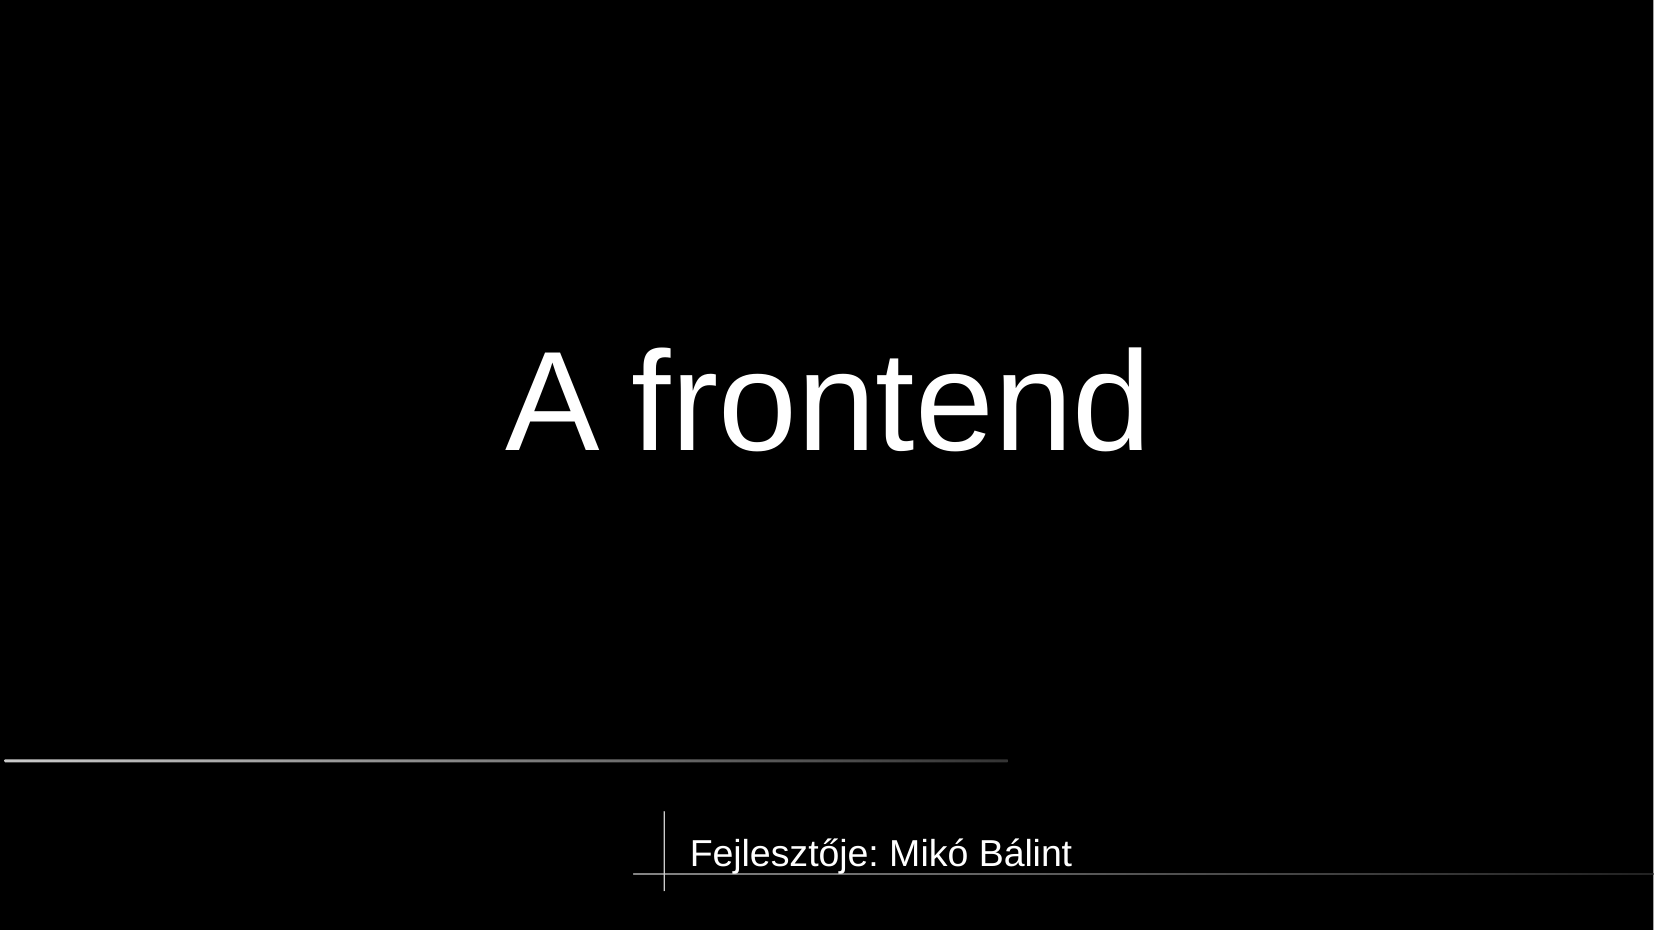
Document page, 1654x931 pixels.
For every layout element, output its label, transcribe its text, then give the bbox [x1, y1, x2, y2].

title A frontend [90, 298, 1568, 504]
text_box Fejlesztője: Mikó Bálint [675, 825, 1426, 924]
